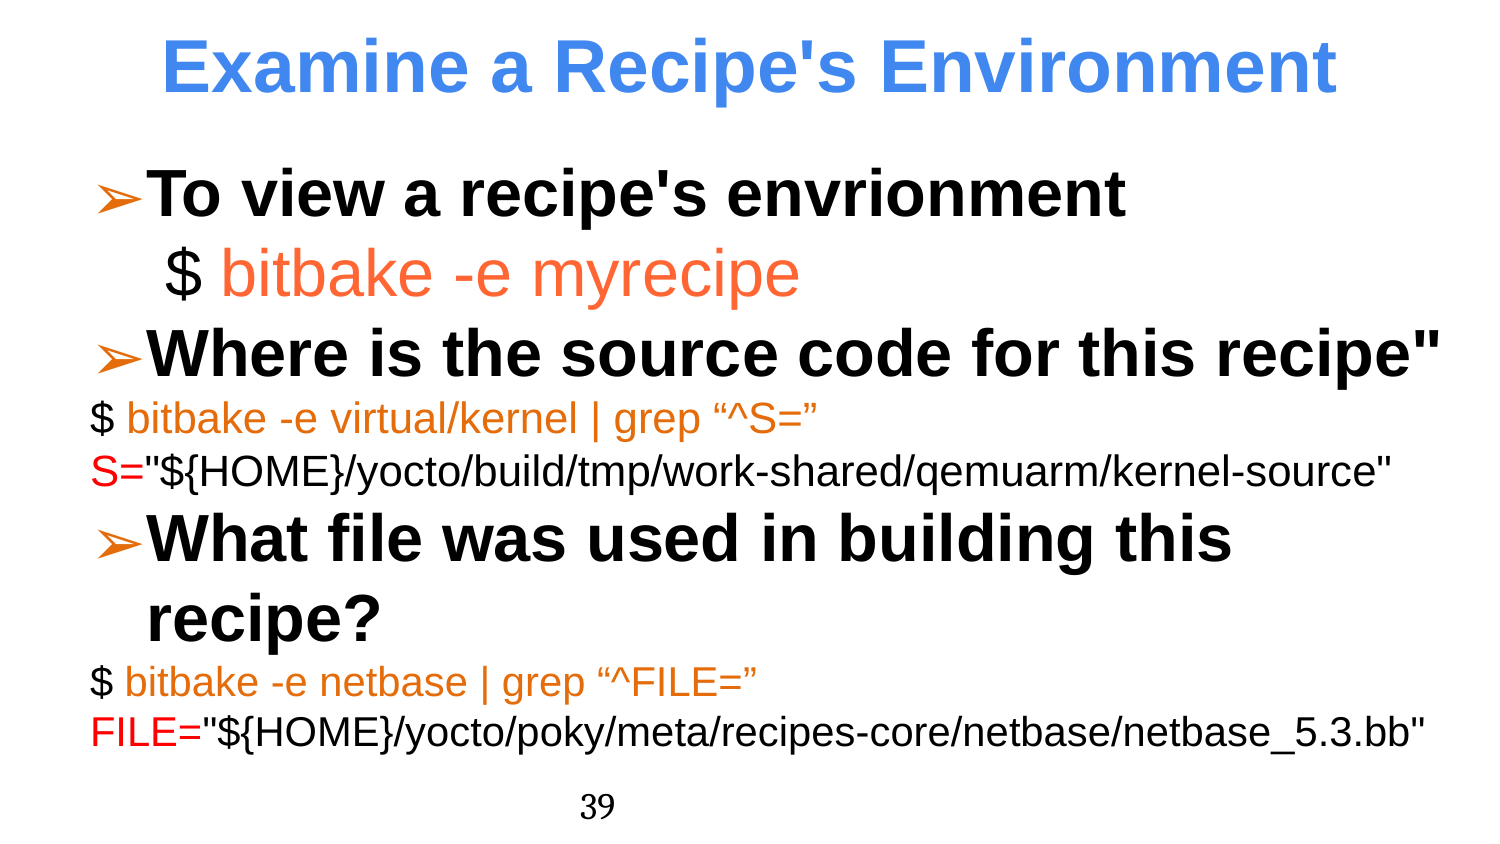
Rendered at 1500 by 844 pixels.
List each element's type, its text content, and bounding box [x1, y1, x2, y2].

text_box Examine a Recipe's Environment [75, 10, 1425, 115]
text_box To view a recipe's envrionment $ bitbake -e myrecipe Where is the source code for this recipe" $ bitbake -e virtual/kernel | grep “^S=” S="${HOME}/yocto/build/tmp/work-shared/qemuarm/kernel-source" What file was used in building this recipe? $ bitbake -e netbase | grep “^FILE=” FILE="${HOME}/yocto/poky/meta/recipes-core/netbase/netbase_5.3.bb" [74, 142, 1468, 792]
text_box <number> [475, 782, 631, 827]
